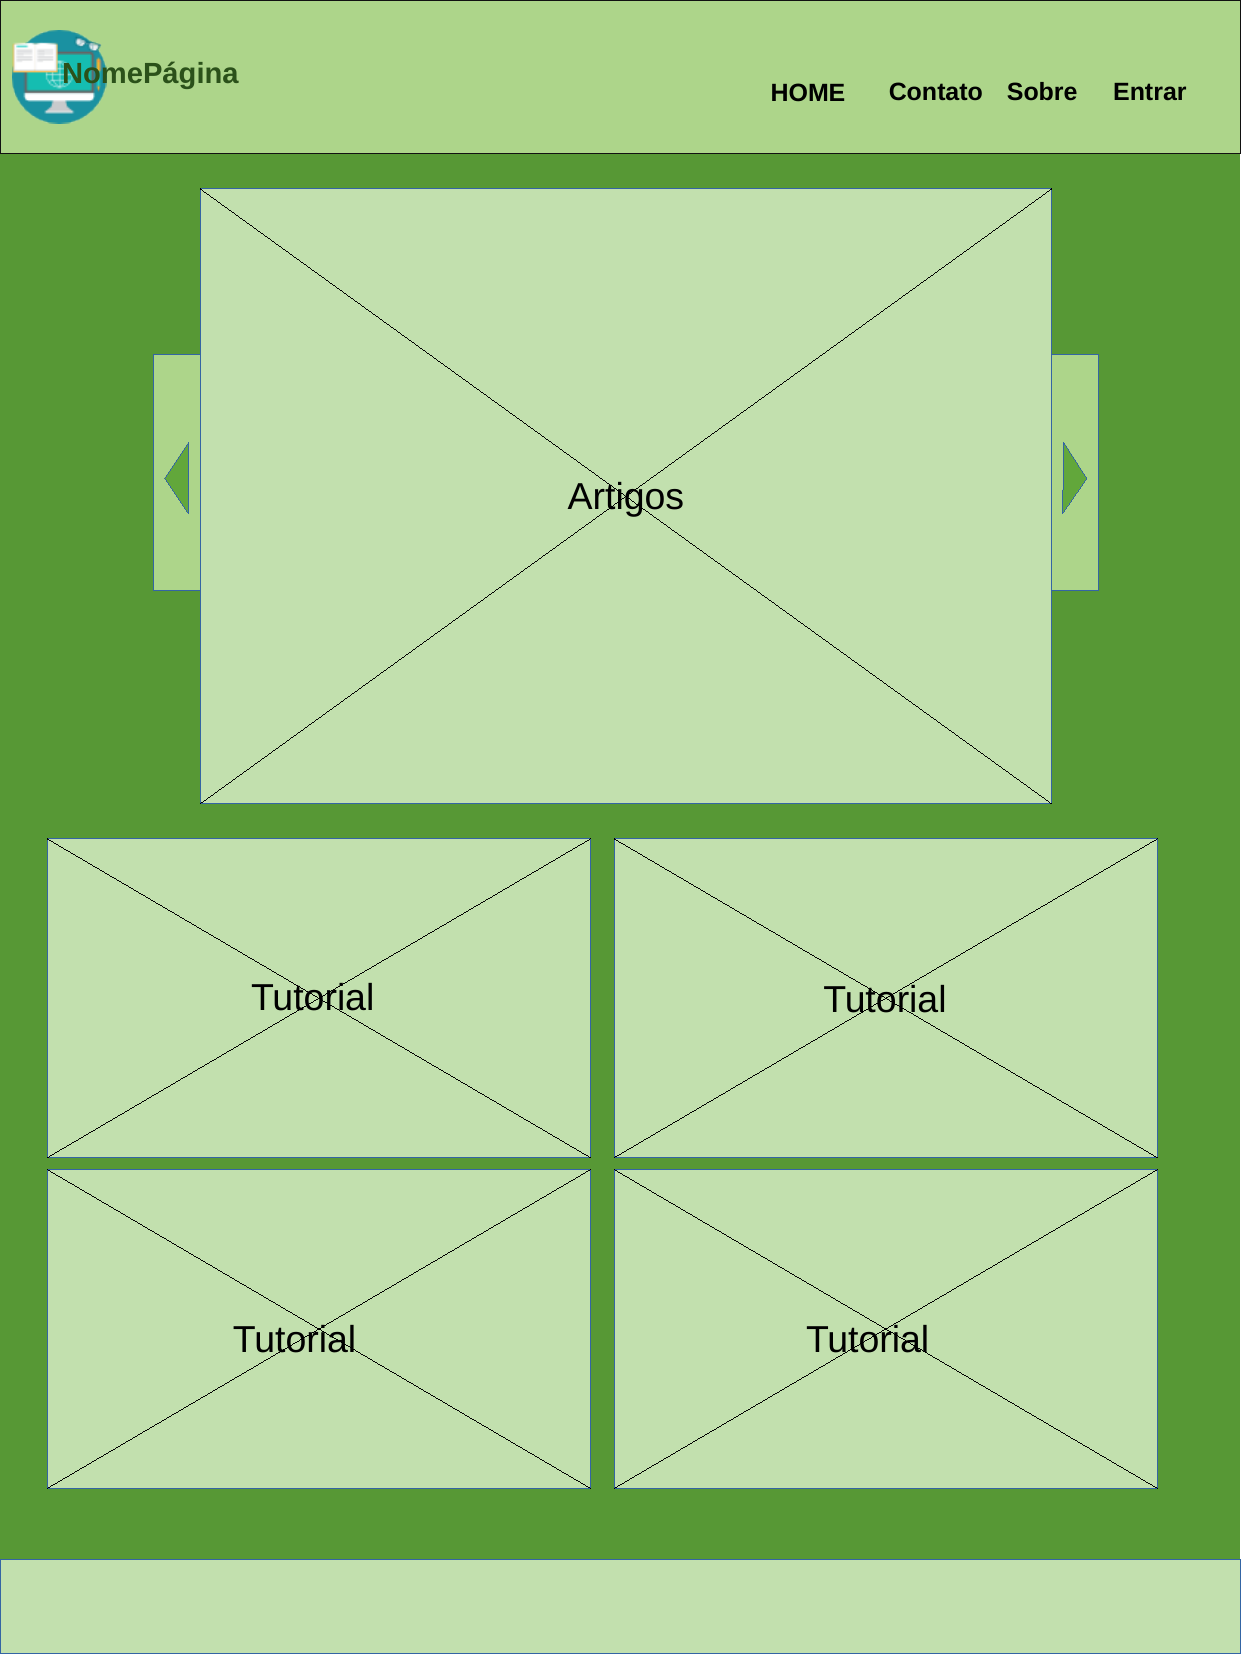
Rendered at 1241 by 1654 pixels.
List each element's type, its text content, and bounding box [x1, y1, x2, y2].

text_box [47, 838, 591, 1158]
text_box Contato [874, 70, 992, 142]
text_box [614, 1169, 1158, 1489]
text_box Entrar [1098, 70, 1229, 142]
text_box [153, 354, 201, 591]
text_box [0, 1559, 1241, 1654]
text_box Sobre [992, 70, 1098, 142]
text_box Tutorial [218, 1311, 371, 1368]
text_box Tutorial [236, 968, 390, 1026]
text_box [614, 838, 1158, 1158]
text_box Tutorial [791, 1311, 964, 1368]
text_box Artigos [200, 188, 1052, 804]
picture [12, 30, 107, 125]
text_box [0, 0, 1241, 154]
text_box NomePágina [47, 49, 260, 130]
text_box [1051, 354, 1099, 591]
text_box [47, 1169, 591, 1489]
text_box HOME [755, 70, 863, 114]
text_box Tutorial [808, 970, 962, 1028]
